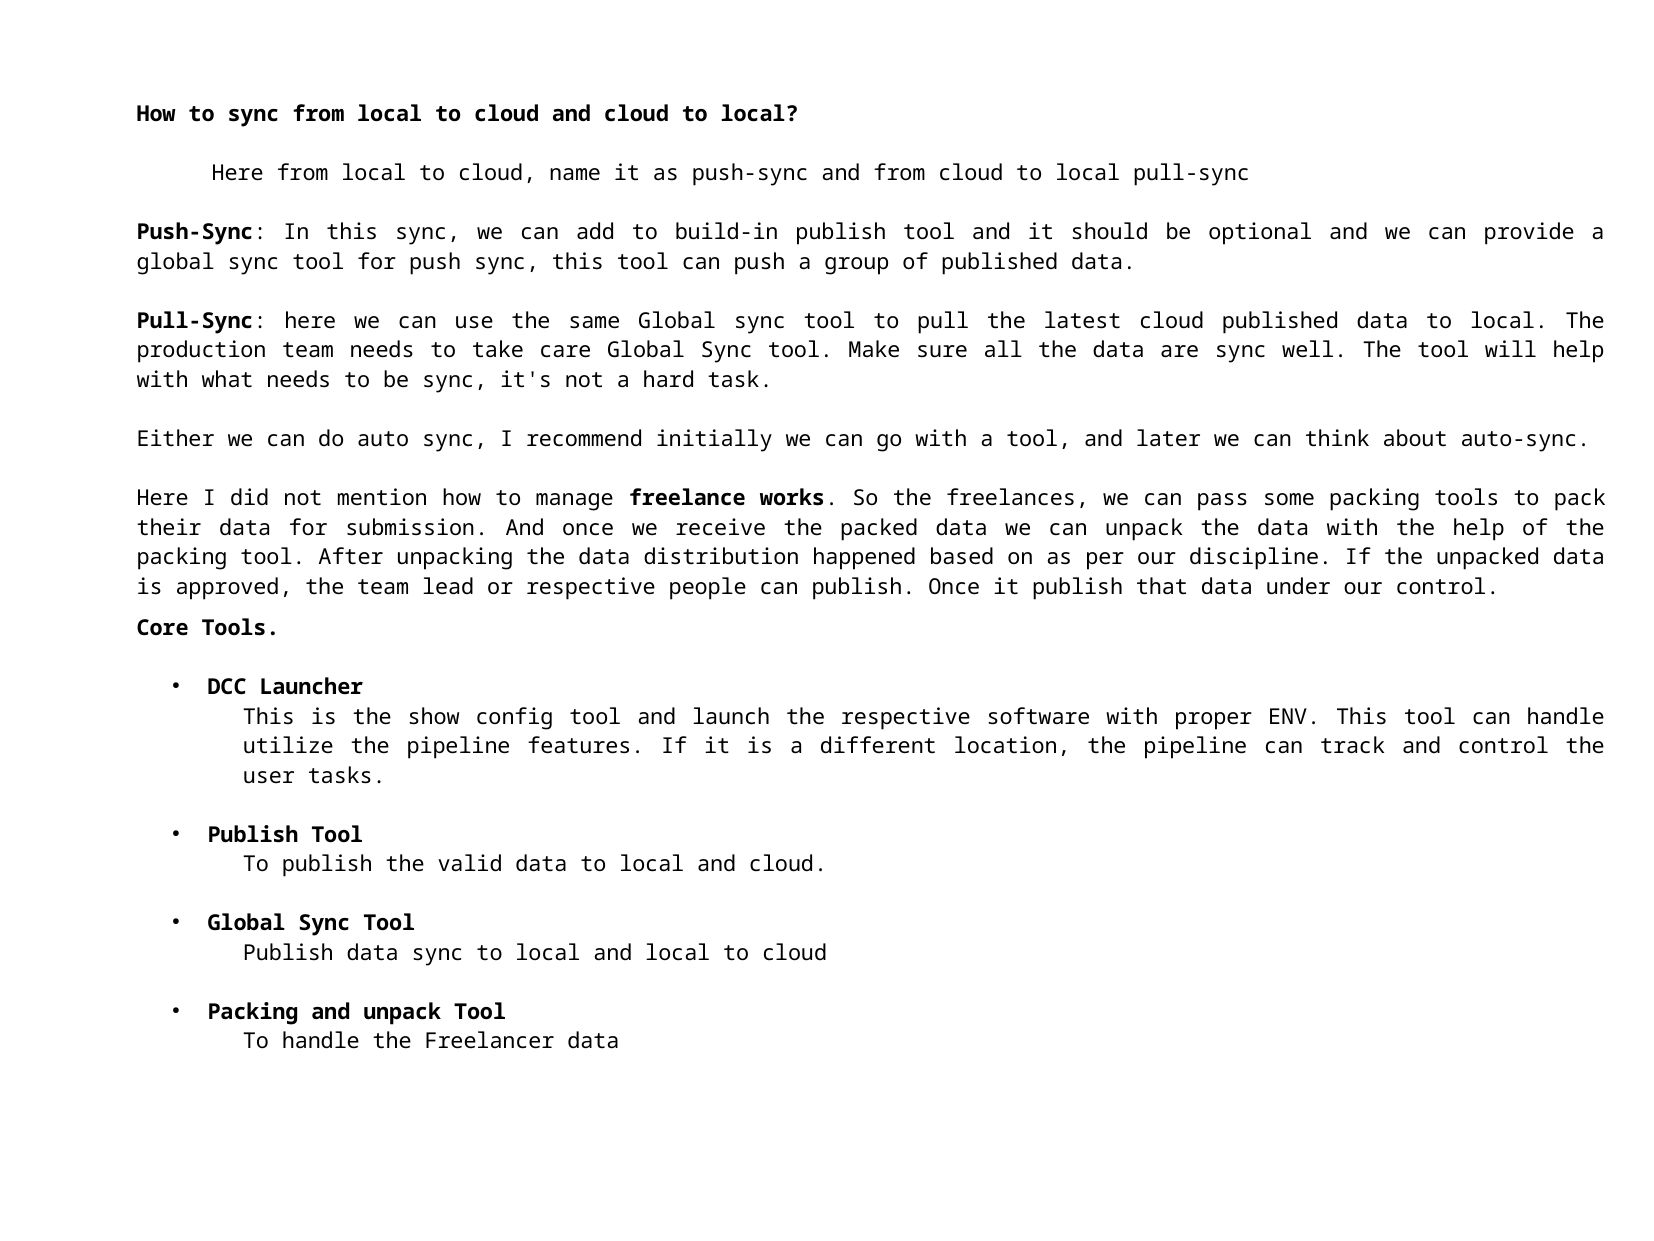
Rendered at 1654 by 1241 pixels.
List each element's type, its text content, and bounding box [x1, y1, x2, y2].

text_box Core Tools. DCC Launcher This is the show config tool and launch the respective software with proper ENV. This tool can handle utilize the pipeline features. If it is a different location, the pipeline can track and control the user tasks. Publish Tool To publish the valid data to local and cloud. Global Sync Tool Publish data sync to local and local to cloud Packing and unpack Tool To handle the Freelancer data [121, 604, 1622, 1046]
text_box How to sync from local to cloud and cloud to local? Here from local to cloud, name it as push-sync and from cloud to local pull-sync Push-Sync: In this sync, we can add to build-in publish tool and it should be optional and we can provide a global sync tool for push sync, this tool can push a group of published data. Pull-Sync: here we can use the same Global sync tool to pull the latest cloud published data to local. The production team needs to take care Global Sync tool. Make sure all the data are sync well. The tool will help with what needs to be sync, it's not a hard task. Either we can do auto sync, I recommend initially we can go with a tool, and later we can think about auto-sync. Here I did not mention how to manage freelance works. So the freelances, we can pass some packing tools to pack their data for submission. And once we receive the packed data we can unpack the data with the help of the packing tool. After unpacking the data distribution happened based on as per our discipline. If the unpacked data is approved, the team lead or respective people can publish. Once it publish that data under our control. [121, 91, 1622, 532]
